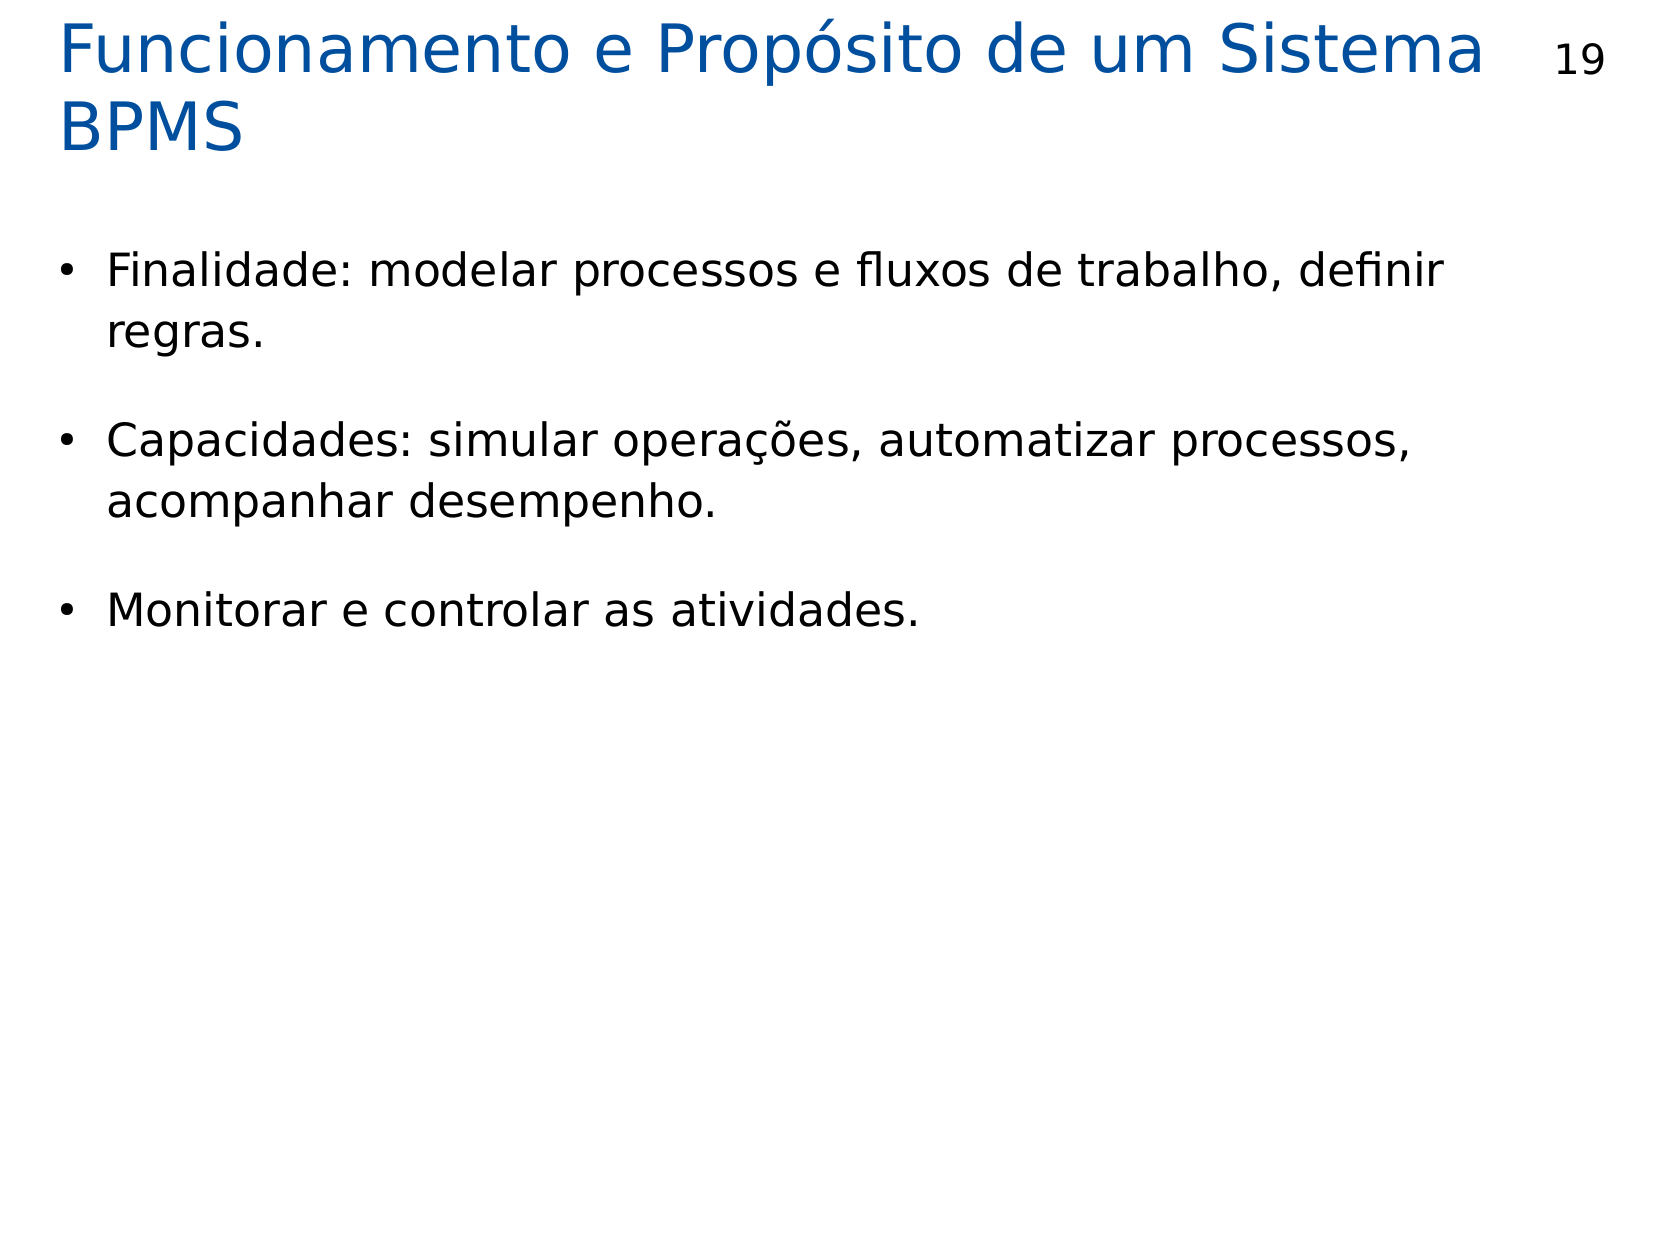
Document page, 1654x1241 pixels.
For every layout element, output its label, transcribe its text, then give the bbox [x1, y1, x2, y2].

list Finalidade: modelar processos e fluxos de trabalho, definir regras. Capacidades: simular operações, automatizar processos, acompanhar desempenho. Monitorar e controlar as atividades. [59, 236, 1595, 1211]
title Funcionamento e Propósito de um Sistema BPMS [59, 10, 1506, 167]
